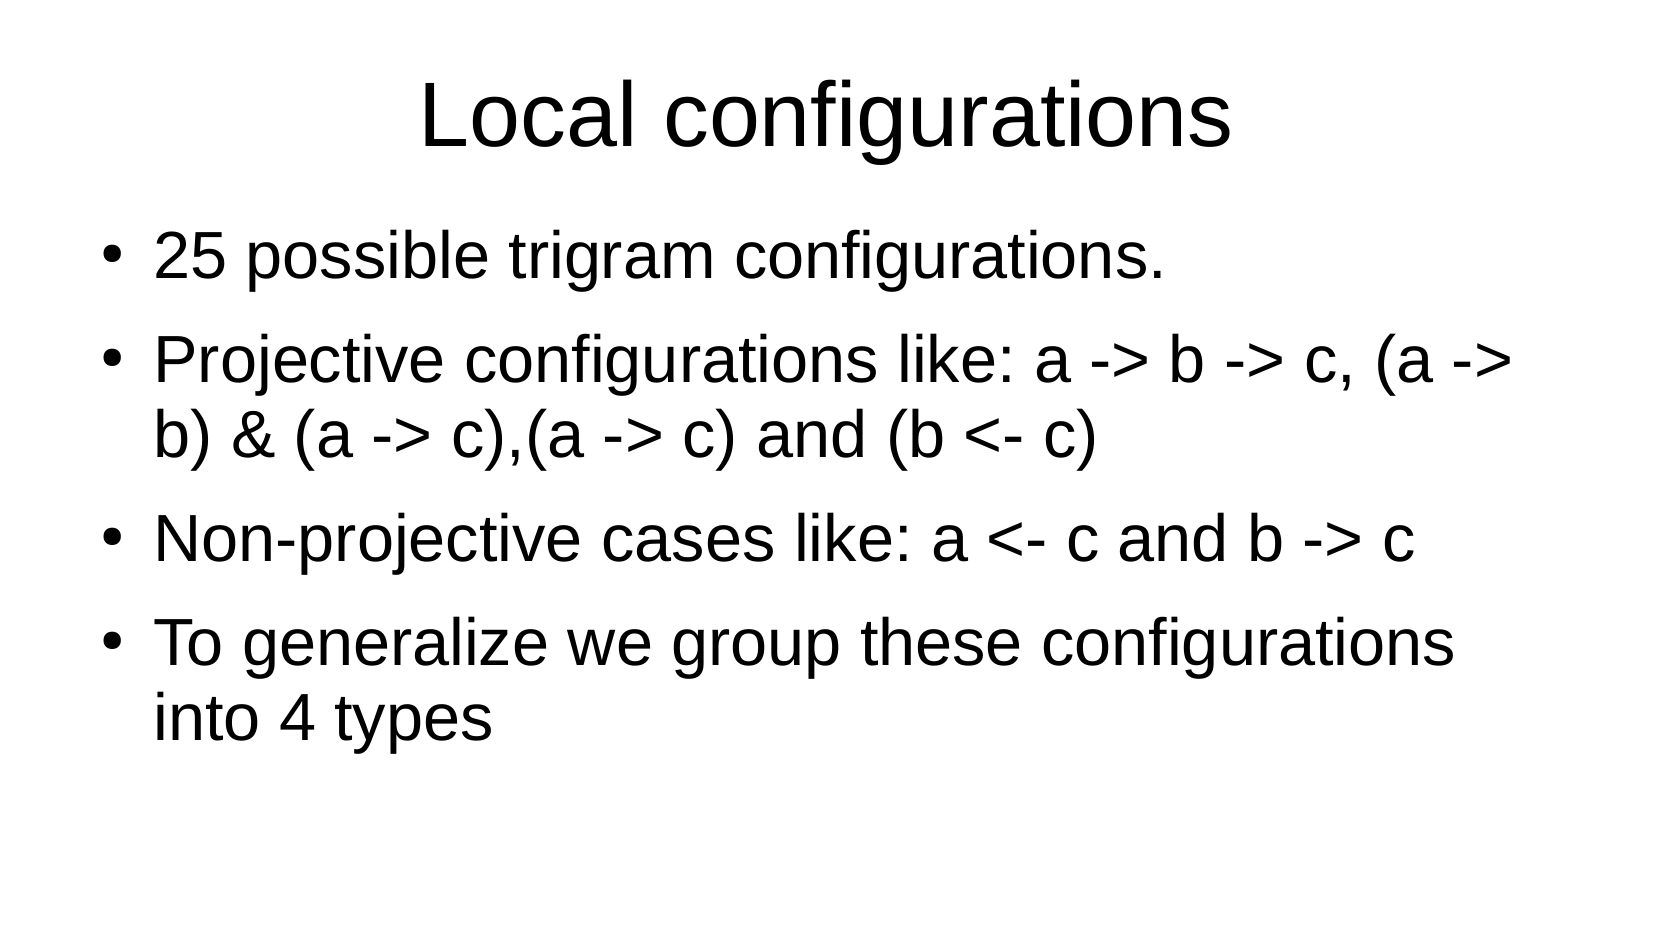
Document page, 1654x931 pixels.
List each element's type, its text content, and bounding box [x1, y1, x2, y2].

list 25 possible trigram configurations. Projective configurations like: a -> b -> c, (a -> b) & (a -> c),(a -> c) and (b <- c) Non-projective cases like: a <- c and b -> c To generalize we group these configurations into 4 types [82, 217, 1571, 758]
title Local configurations [82, 37, 1571, 193]
